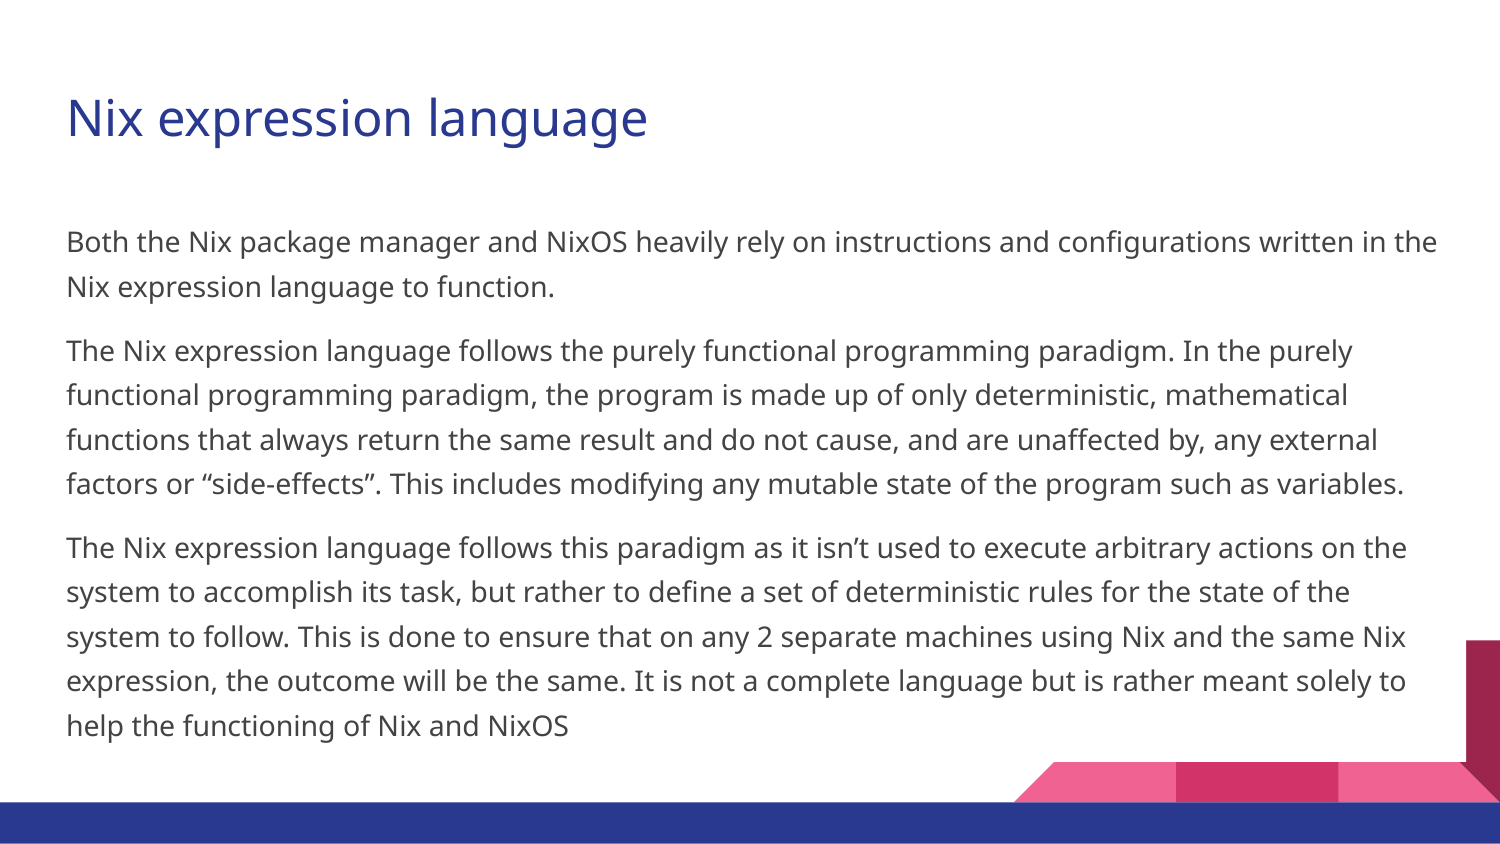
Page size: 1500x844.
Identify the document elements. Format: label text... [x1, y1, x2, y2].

list Both the Nix package manager and NixOS heavily rely on instructions and configurations written in the Nix expression language to function. The Nix expression language follows the purely functional programming paradigm. In the purely functional programming paradigm, the program is made up of only deterministic, mathematical functions that always return the same result and do not cause, and are unaffected by, any external factors or “side-effects”. This includes modifying any mutable state of the program such as variables. The Nix expression language follows this paradigm as it isn’t used to execute arbitrary actions on the system to accomplish its task, but rather to define a set of deterministic rules for the state of the system to follow. This is done to ensure that on any 2 separate machines using Nix and the same Nix expression, the outcome will be the same. It is not a complete language but is rather meant solely to help the functioning of Nix and NixOS [51, 201, 1467, 762]
title Nix expression language [51, 67, 1449, 167]
